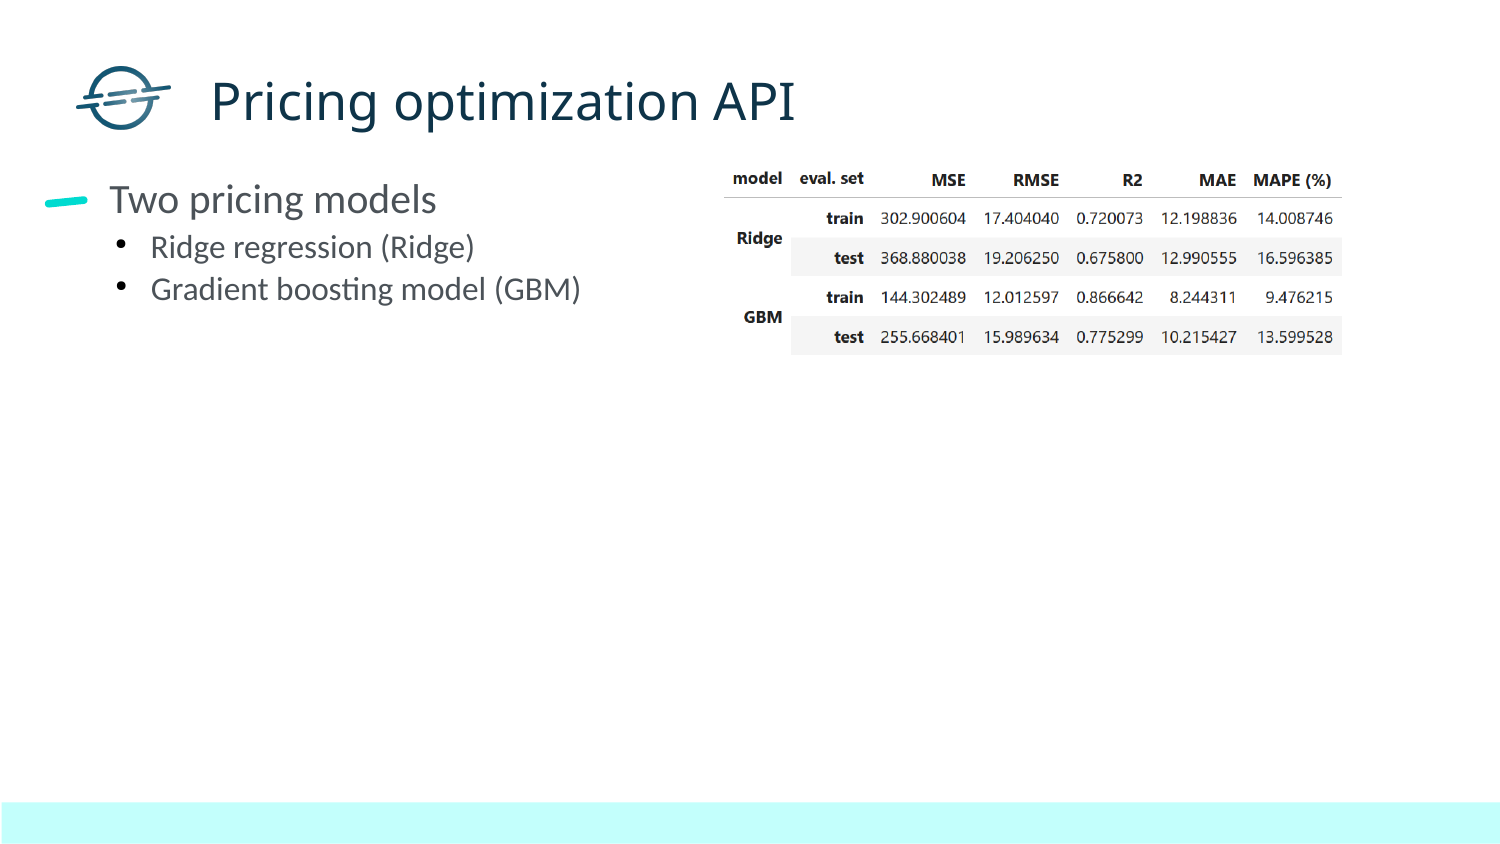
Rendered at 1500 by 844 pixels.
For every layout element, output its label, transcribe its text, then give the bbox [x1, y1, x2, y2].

title Gradient boosting model (GBM) [100, 251, 641, 311]
text_box [44, 196, 88, 208]
picture [76, 66, 171, 130]
title Pricing optimization API [195, 53, 943, 141]
text_box [1, 802, 1500, 844]
title Ridge regression (Ridge) [100, 210, 574, 251]
picture [723, 164, 1345, 357]
title Two pricing models [94, 157, 623, 230]
